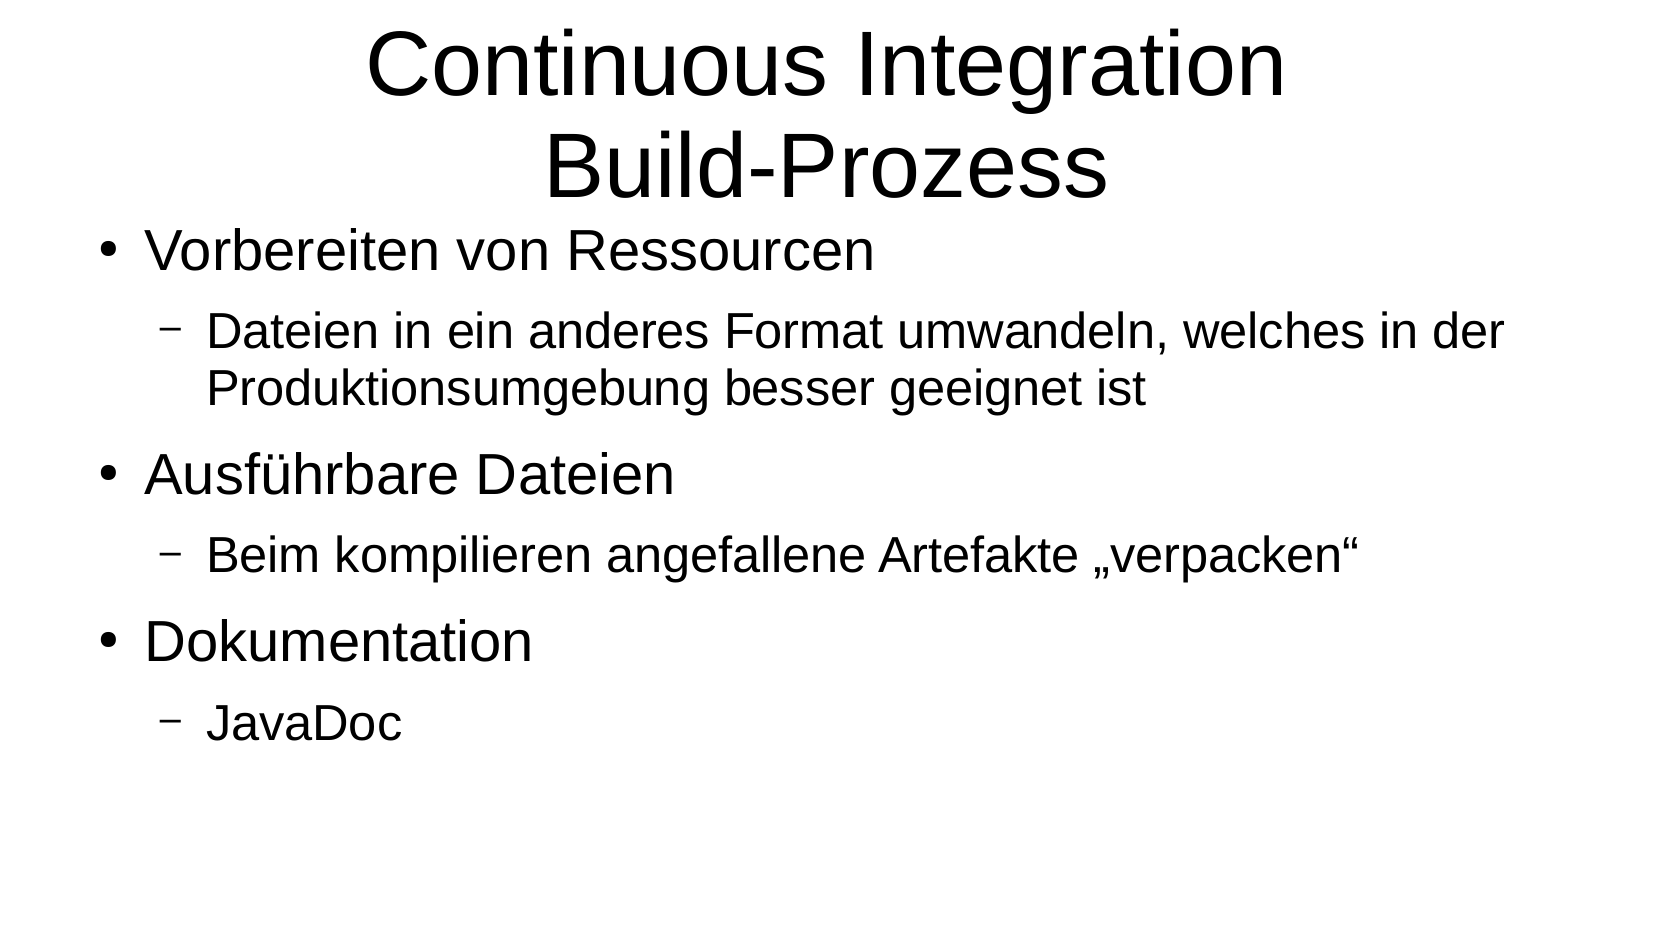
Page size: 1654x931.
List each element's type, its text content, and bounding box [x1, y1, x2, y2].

list Vorbereiten von Ressourcen Dateien in ein anderes Format umwandeln, welches in der Produktionsumgebung besser geeignet ist Ausführbare Dateien Beim kompilieren angefallene Artefakte „verpacken“ Dokumentation JavaDoc [82, 217, 1571, 758]
title Continuous Integration Build-Prozess [82, 12, 1571, 217]
